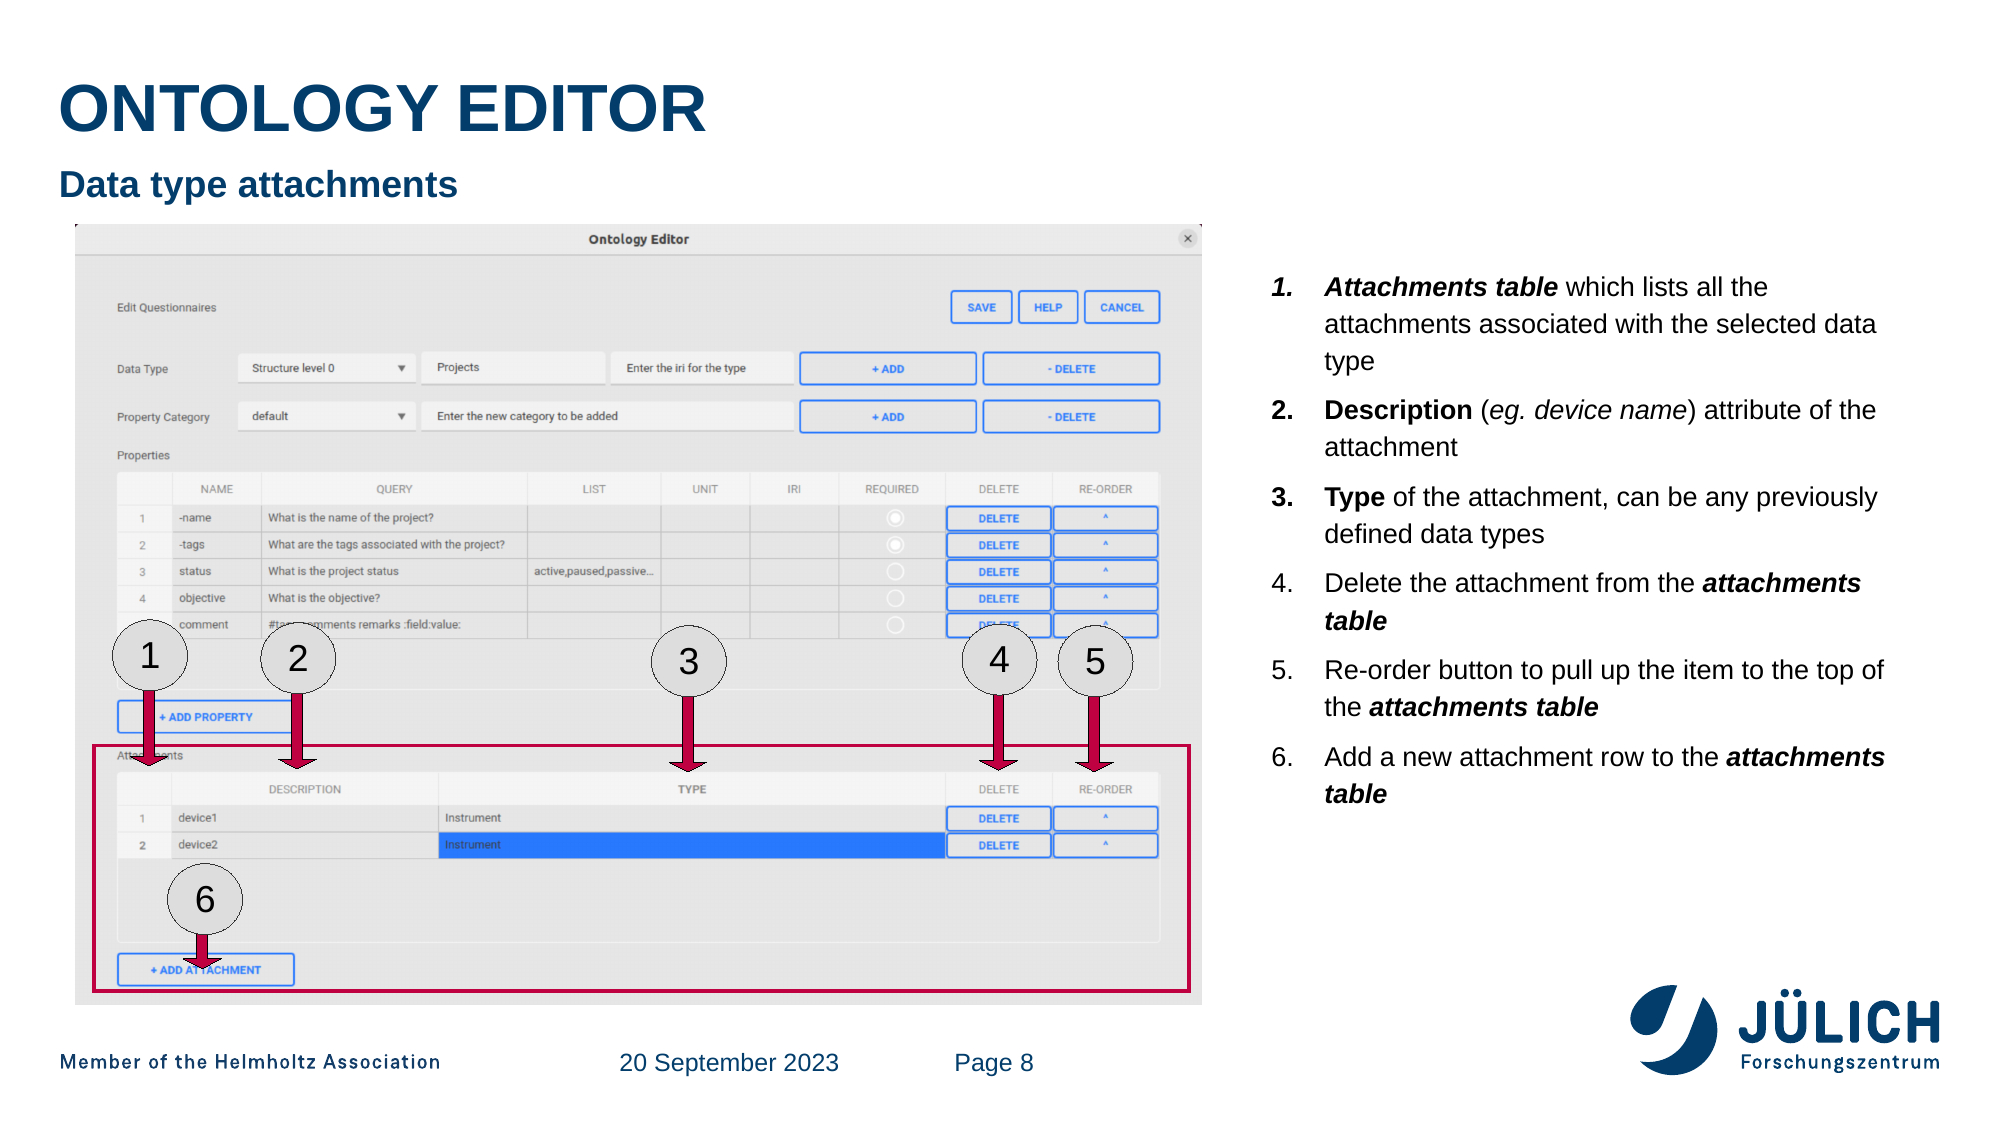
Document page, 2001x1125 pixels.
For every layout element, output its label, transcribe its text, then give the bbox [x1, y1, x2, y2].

text_box 2 [260, 622, 336, 694]
list Attachments table which lists all the attachments associated with the selected data type Description (eg. device name) attribute of the attachment Type of the attachment, can be any previously defined data types Delete the attachment from the attachments table Re-order button to pull up the item to the top of the attachments table Add a new attachment row to the attachments table [1253, 264, 1916, 903]
text_box 6 [167, 863, 243, 935]
text_box 3 [651, 625, 727, 697]
text_box 5 [1057, 625, 1134, 697]
slide_number Page <number> [954, 1046, 1073, 1084]
list Data type attachments [58, 154, 1937, 238]
slide_number 20 September 2023 [619, 1046, 882, 1084]
text_box 4 [962, 624, 1038, 696]
title Ontology Editor [59, 53, 1938, 238]
text_box 1 [112, 619, 188, 691]
picture [75, 238, 1202, 1005]
text_box [92, 691, 1191, 993]
